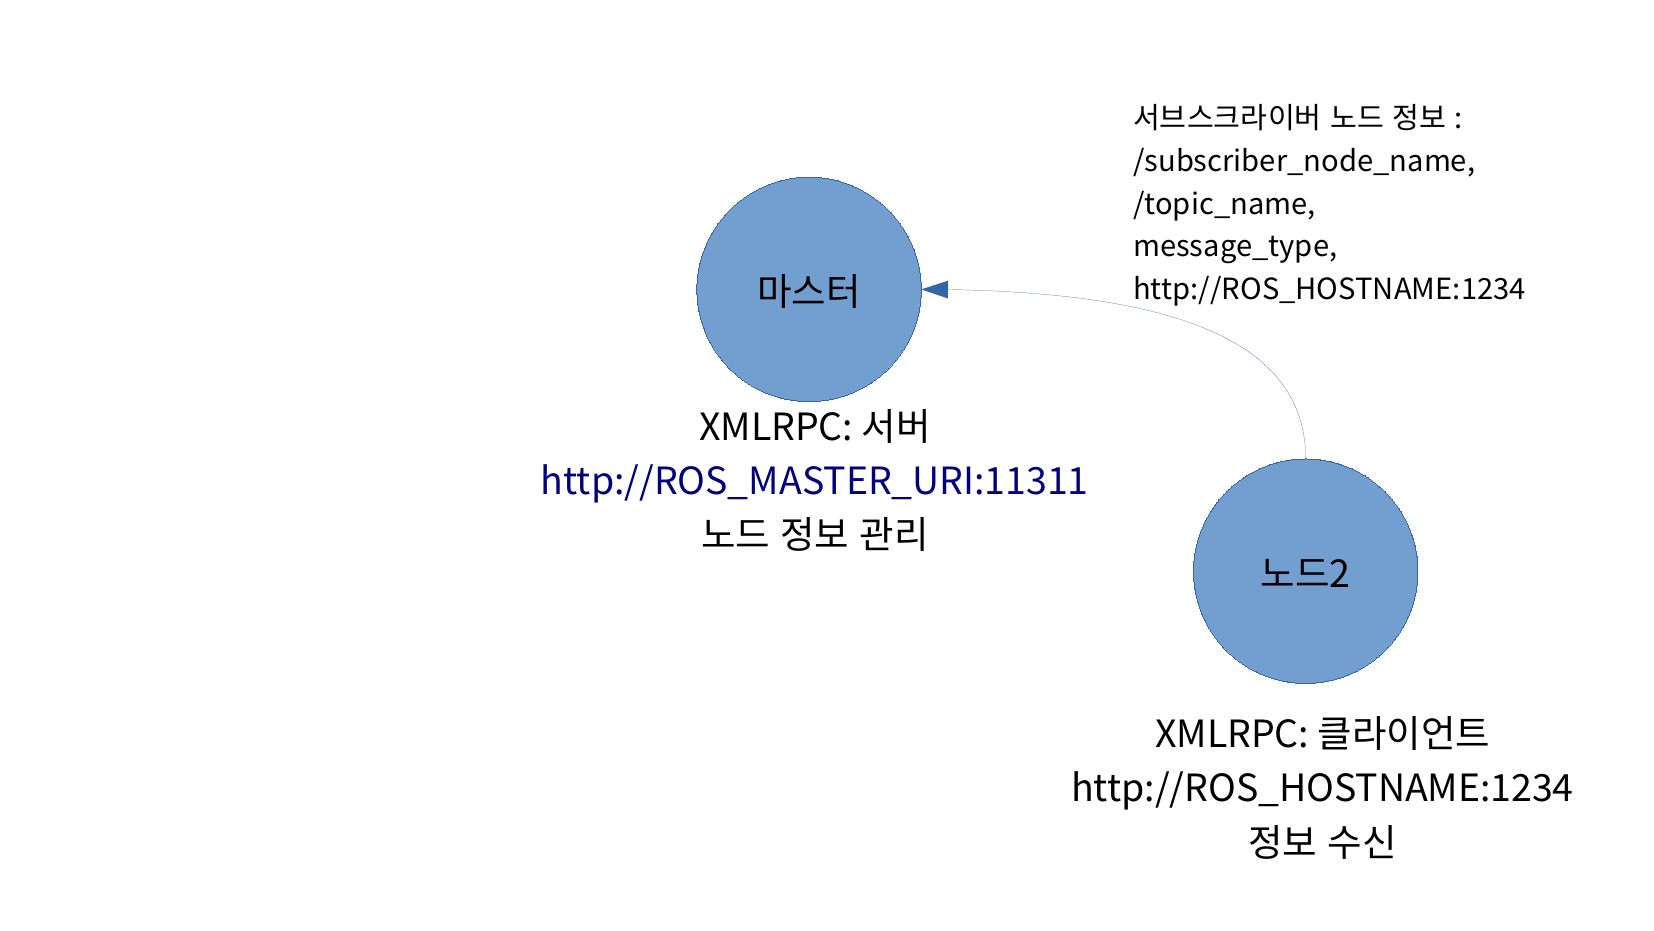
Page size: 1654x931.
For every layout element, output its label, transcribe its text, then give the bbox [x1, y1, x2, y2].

text_box XMLRPC: 클라이언트 http://ROS_HOSTNAME:1234 정보 수신 [1216, 755, 1430, 815]
text_box 서브스크라이버 노드 정보 : /subscriber_node_name, /topic_name, message_type, http://ROS_HOSTNAME:1234 [1118, 171, 1331, 231]
text_box 마스터 [696, 177, 922, 402]
text_box XMLRPC: 서버 http://ROS_MASTER_URI:11311 노드 정보 관리 [708, 448, 922, 508]
text_box 노드2 [1193, 458, 1418, 684]
